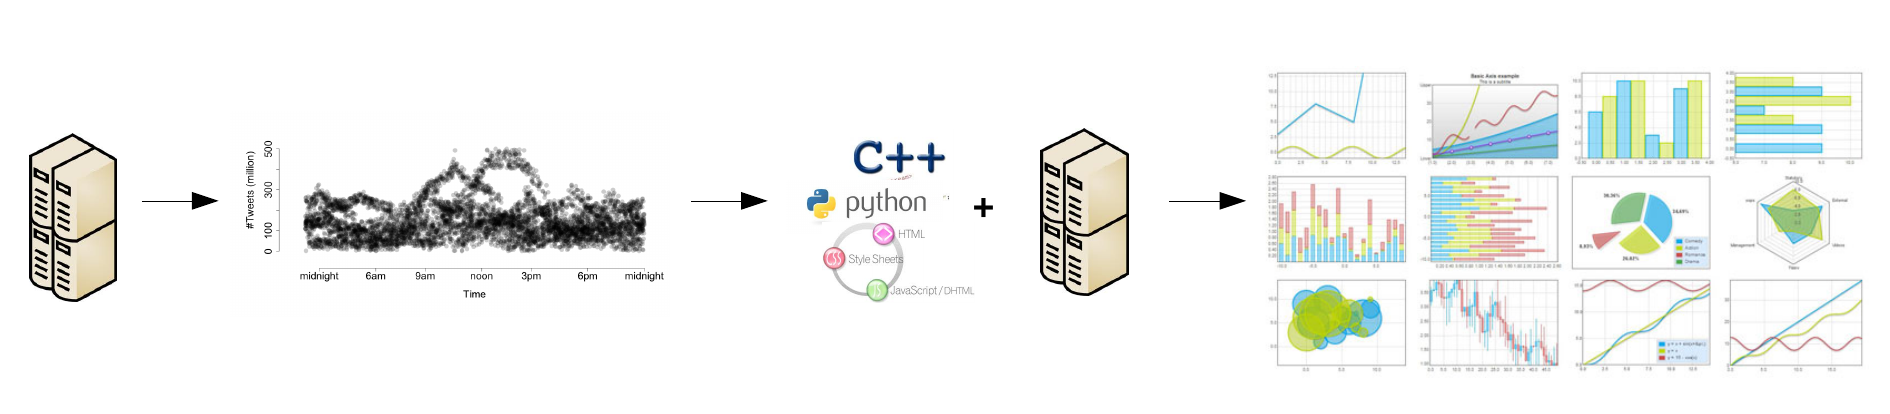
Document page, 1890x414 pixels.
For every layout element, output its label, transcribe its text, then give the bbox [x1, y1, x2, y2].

picture [1257, 66, 1869, 379]
picture [786, 129, 975, 303]
picture [230, 111, 670, 317]
text_box + [957, 179, 1065, 237]
picture [29, 133, 117, 302]
picture [1040, 128, 1129, 296]
